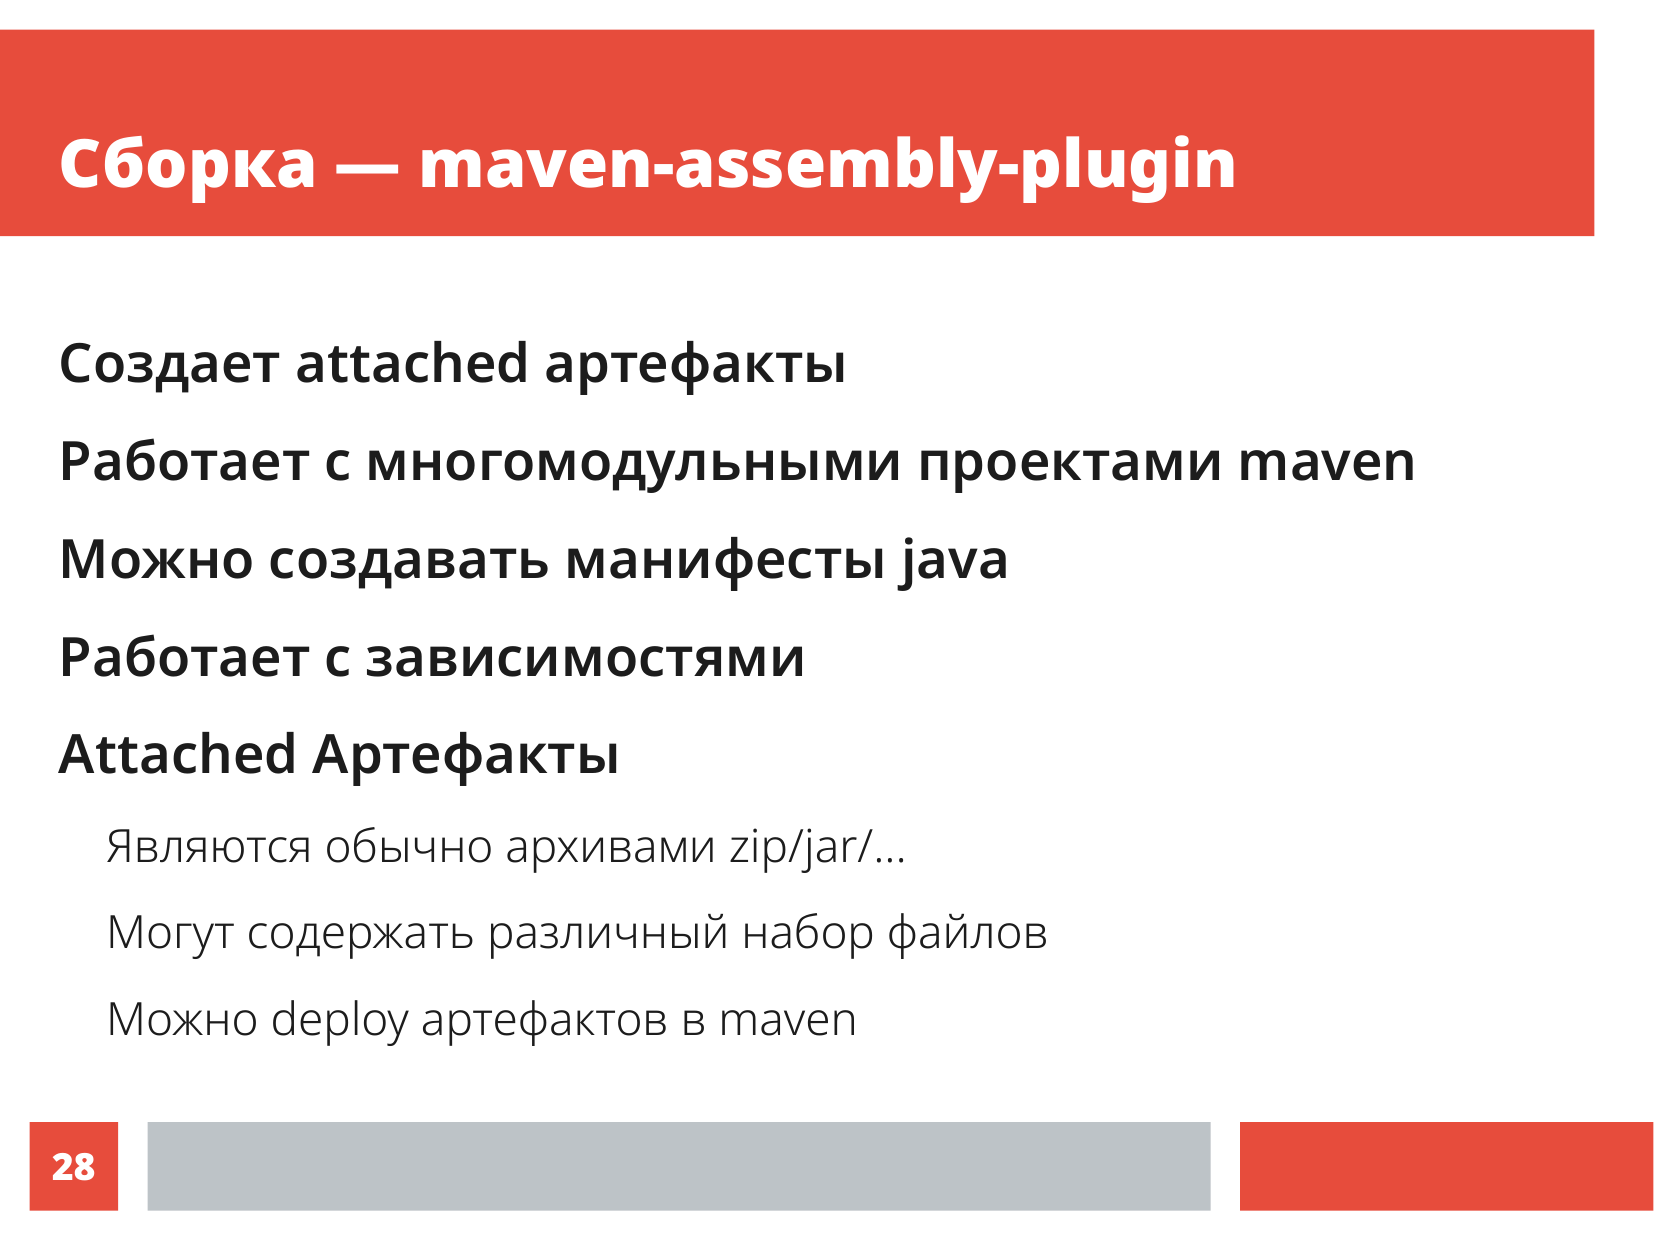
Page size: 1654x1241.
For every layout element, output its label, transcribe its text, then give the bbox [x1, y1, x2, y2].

list Создает attached артефакты Работает с многомодульными проектами maven Можно создавать манифесты java Работает с зависимостями Attached Артефакты Являются обычно архивами zip/jar/... Могут содержать различный набор файлов Можно deploy артефактов в maven [59, 324, 1565, 1093]
title Сборка — maven-assembly-plugin [59, 59, 1595, 207]
